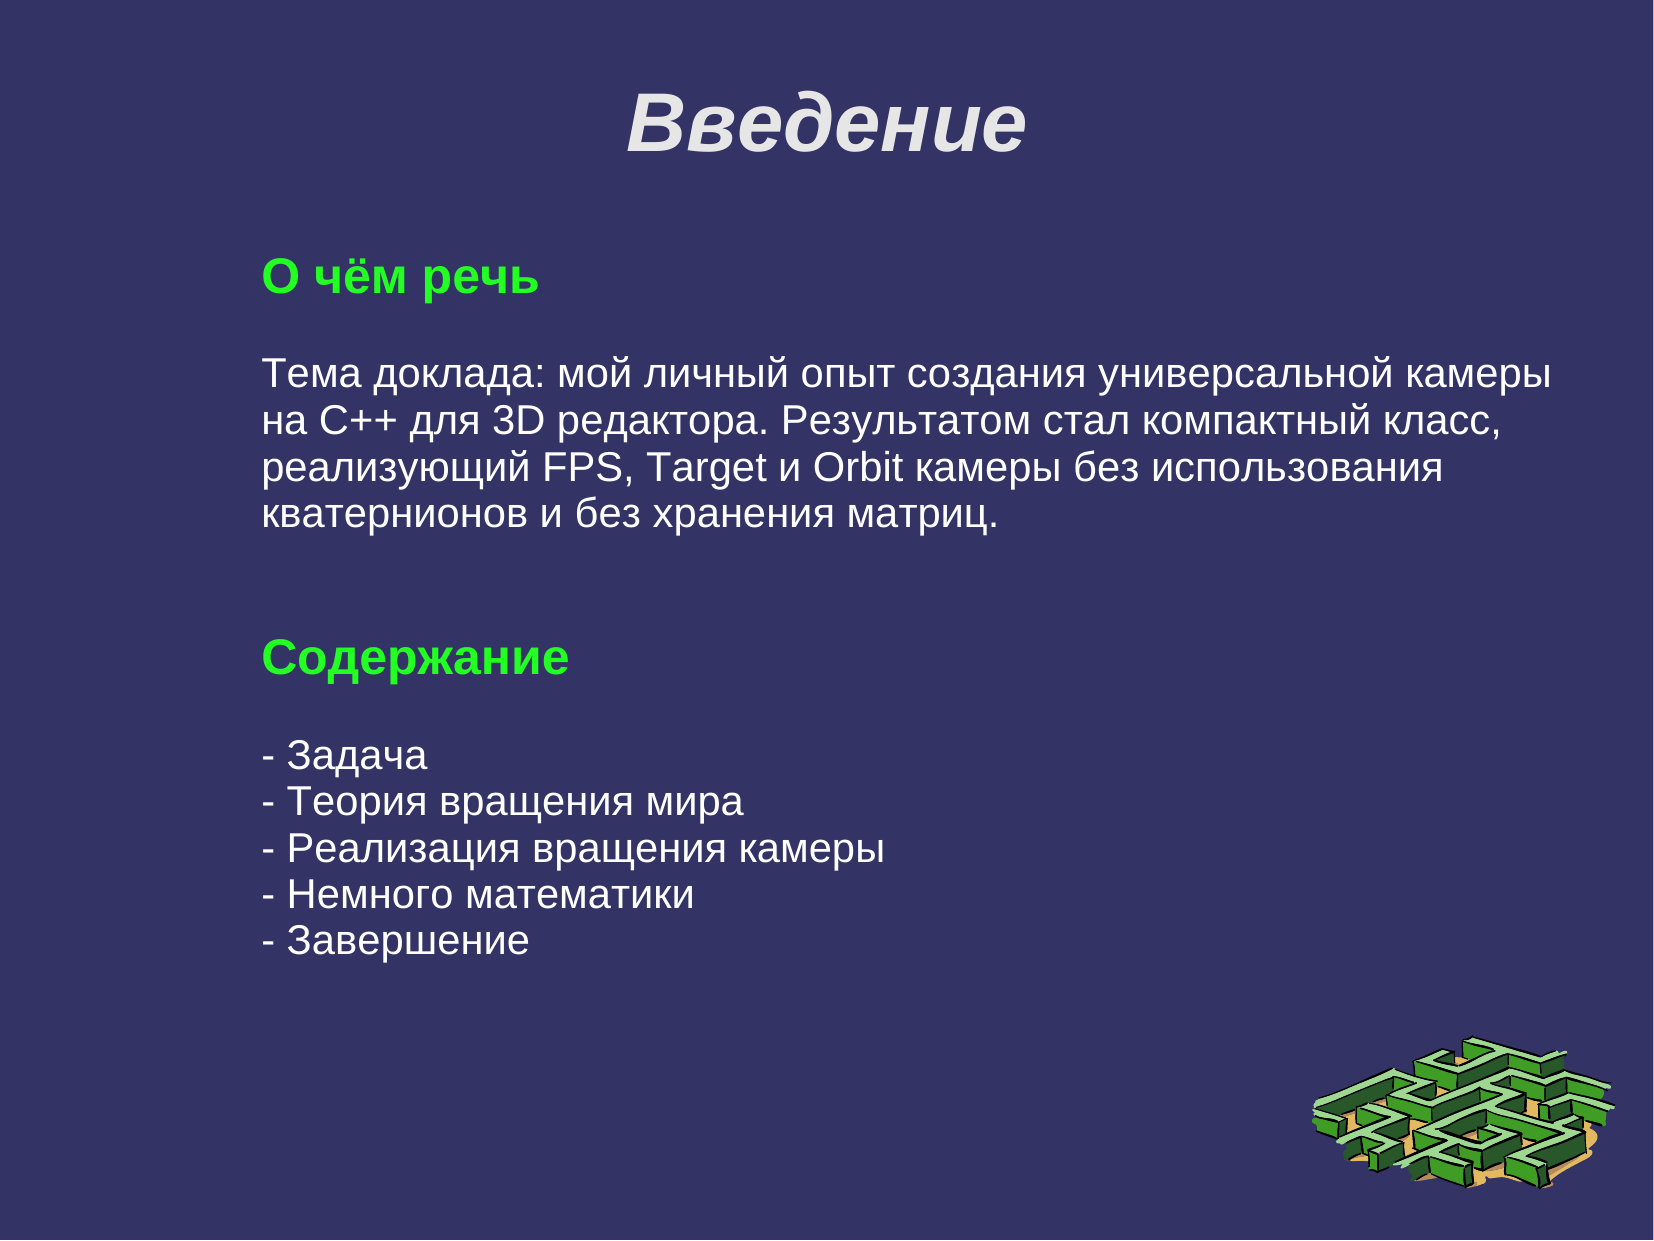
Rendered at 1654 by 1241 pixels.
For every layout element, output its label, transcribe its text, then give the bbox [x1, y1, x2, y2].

title Введение [121, 19, 1534, 227]
list О чём речь Тема доклада: мой личный опыт создания универсальной камеры на С++ для 3D редактора. Результатом стал компактный класс, реализующий FPS, Target и Orbit камеры без использования кватернионов и без хранения матриц. Содержание - Задача - Теория вращения мира - Реализация вращения камеры - Немного математики - Завершение [178, 248, 1607, 1030]
